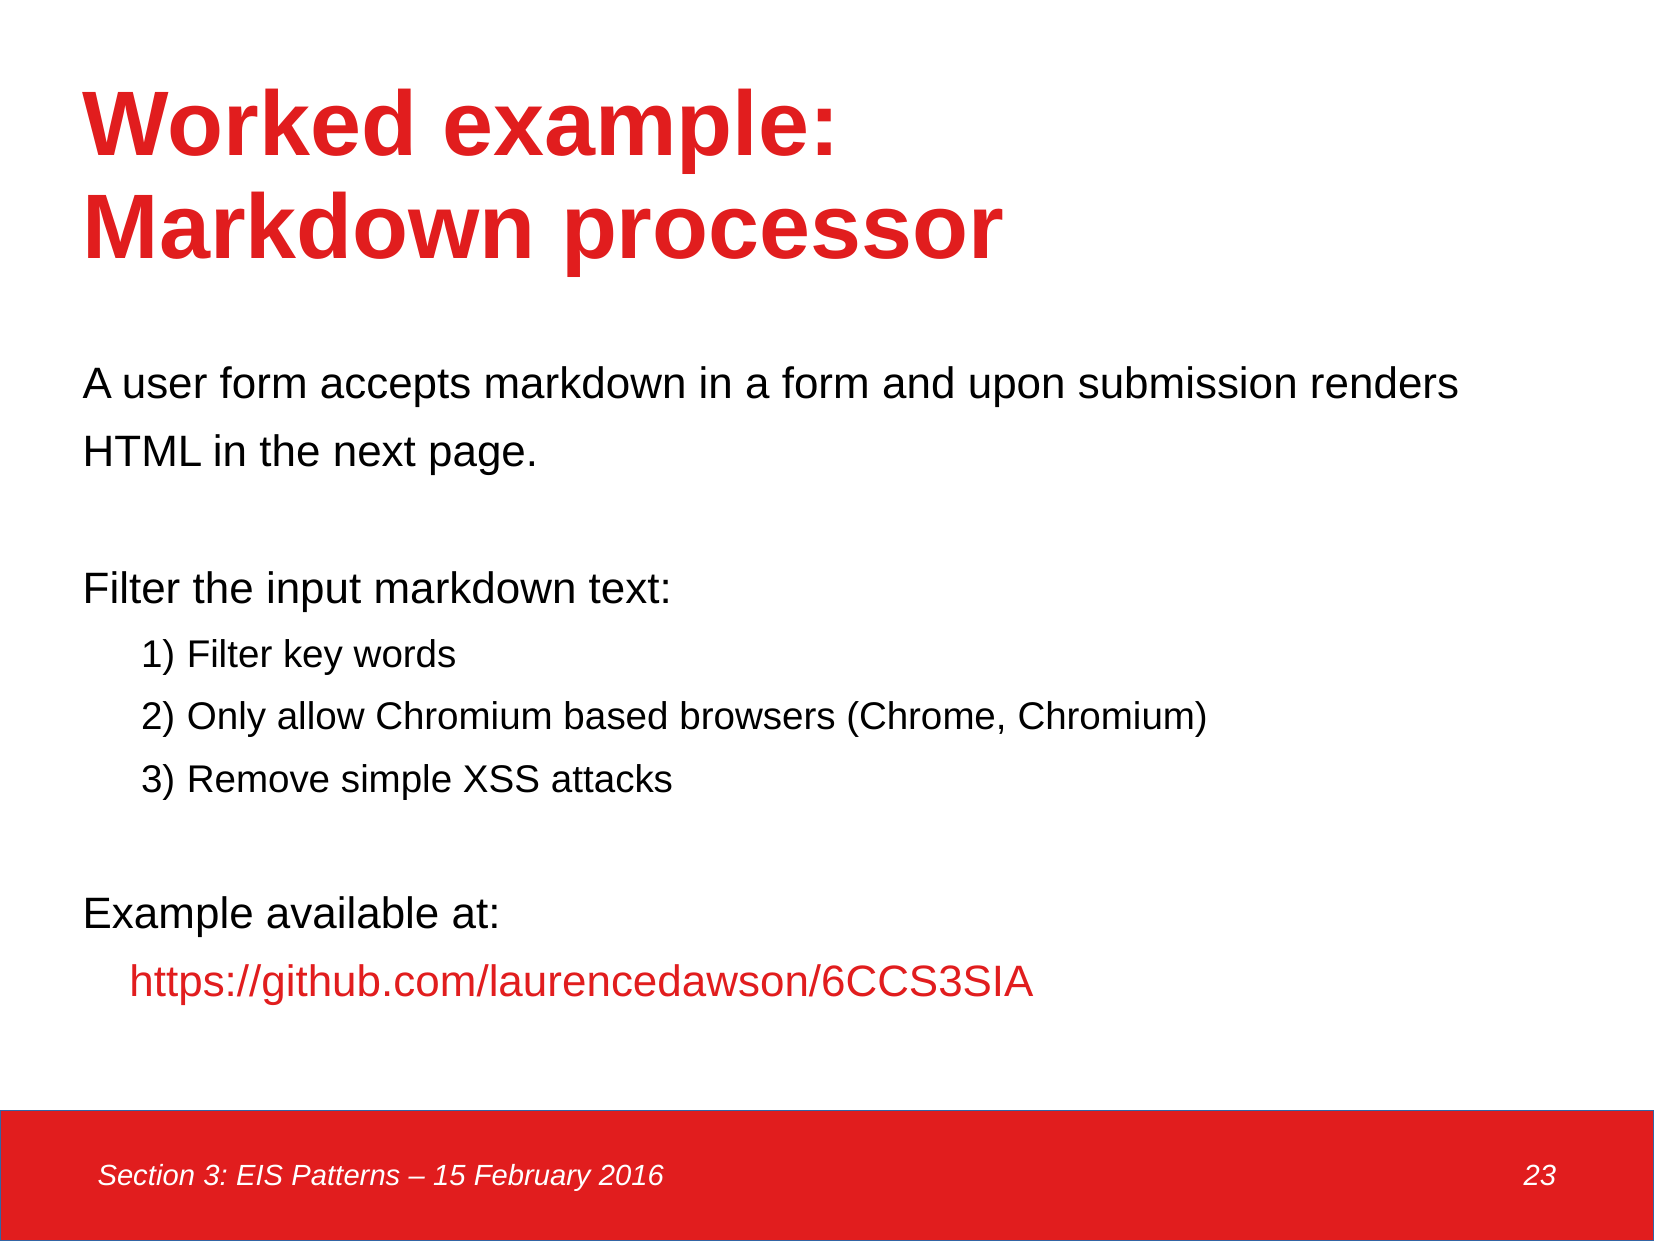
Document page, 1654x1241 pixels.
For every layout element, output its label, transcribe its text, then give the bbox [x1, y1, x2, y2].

list A user form accepts markdown in a form and upon submission renders HTML in the next page. Filter the input markdown text: Filter key words Only allow Chromium based browsers (Chrome, Chromium) Remove simple XSS attacks Example available at: https://github.com/laurencedawson/6CCS3SIA [82, 290, 1571, 1010]
title Worked example: Markdown processor [82, 71, 1571, 279]
